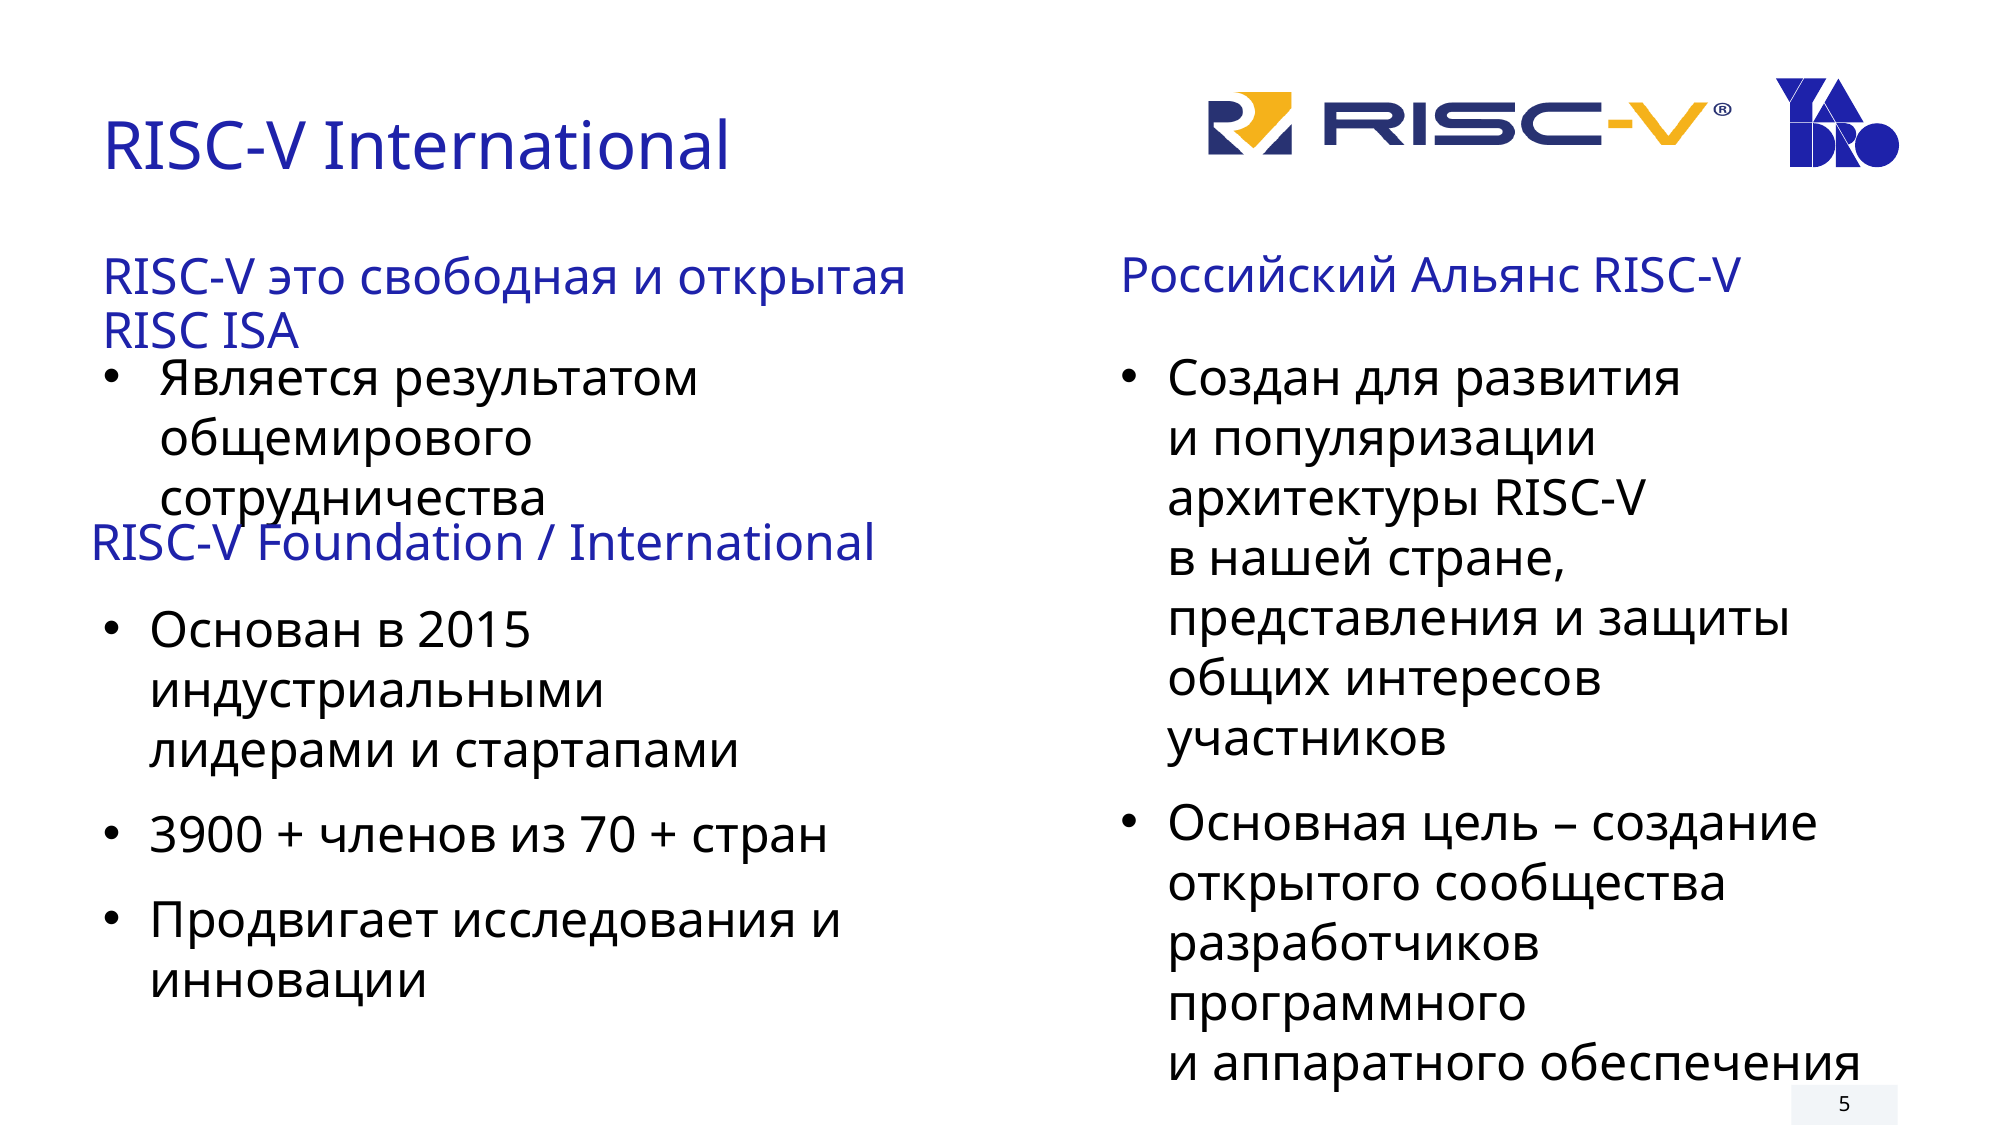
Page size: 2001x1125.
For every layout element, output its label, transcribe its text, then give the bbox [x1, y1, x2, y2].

title RISC-V International [102, 109, 1646, 205]
text_box RISC-V Foundation / International [75, 509, 950, 590]
text_box Российский Альянс RISC-V [1105, 243, 1758, 325]
text_box Основан в 2015 индустриальными лидерами и стартапами 3900 + членов из 70 + стран Продвигает исследования и инновации [88, 589, 971, 1015]
text_box Создан для развития и популяризации архитектуры RISC-V в нашей стране, представления и защиты общих интересов участников Основная цель – создание открытого сообщества разработчиков программного и аппаратного обеспечения [1105, 337, 1881, 1098]
text_box RISC-V это свободная и открытая RISC ISA [88, 243, 1000, 325]
picture [1200, 83, 1738, 164]
text_box Является результатом общемирового сотрудничества [88, 337, 1089, 533]
